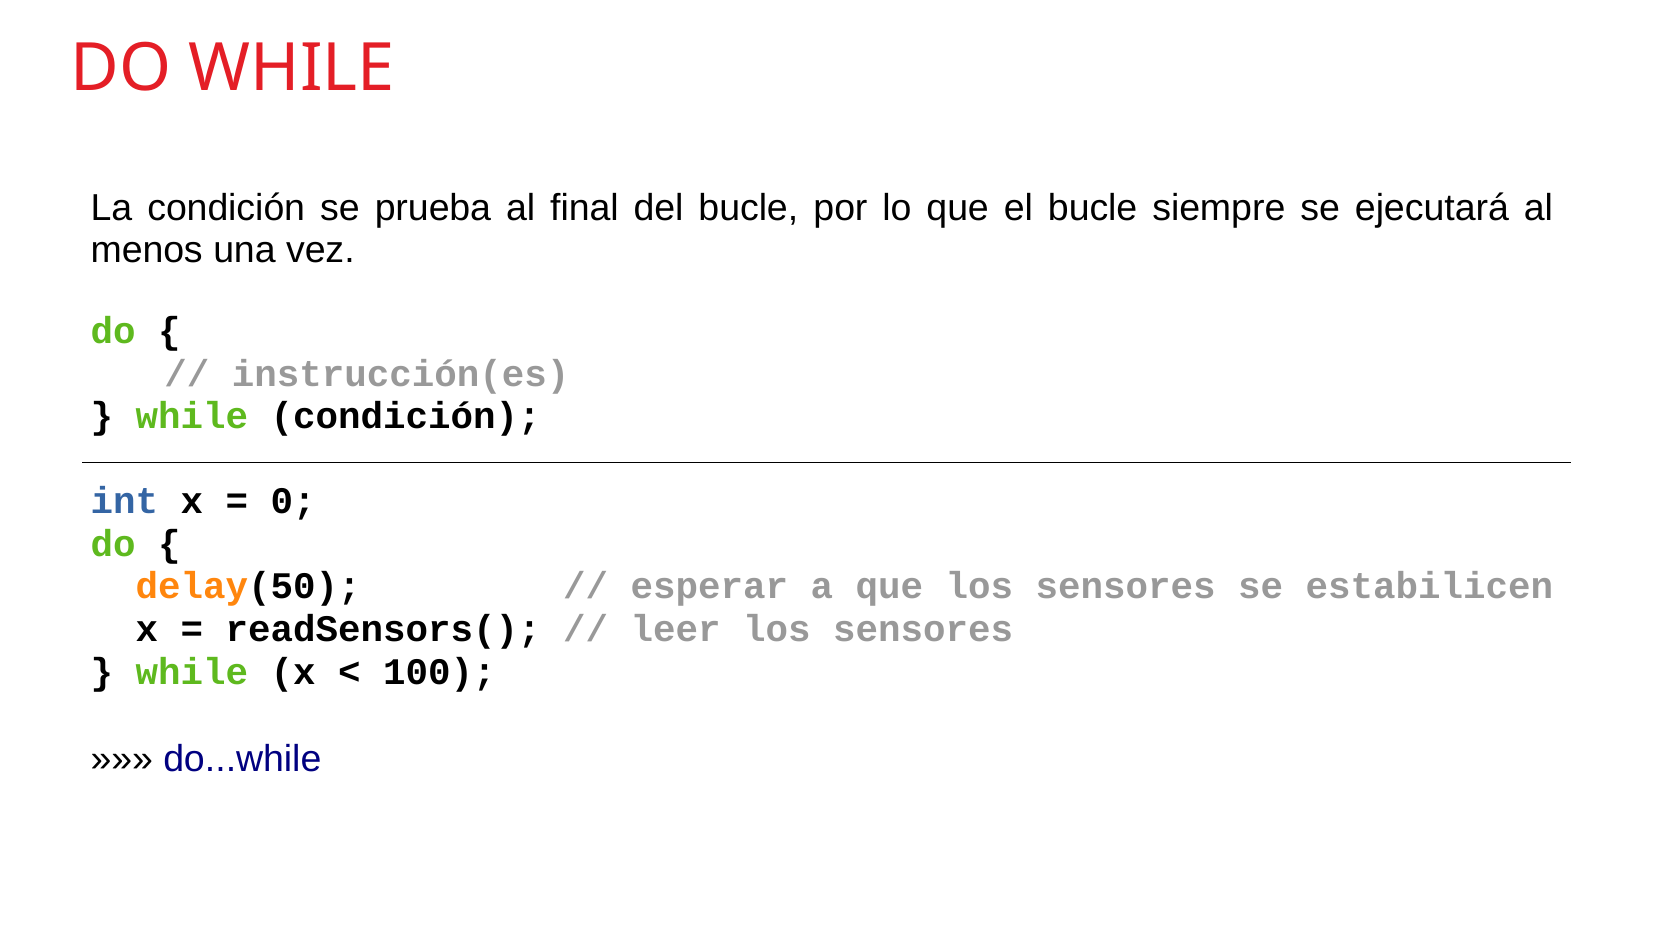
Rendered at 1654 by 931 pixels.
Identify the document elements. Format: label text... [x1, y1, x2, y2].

title DO WHILE [70, 11, 1347, 118]
text_box La condición se prueba al final del bucle, por lo que el bucle siempre se ejecutará al menos una vez. do { // instrucción(es) } while (condición); int x = 0; do { delay(50); // esperar a que los sensores se estabilicen x = readSensors(); // leer los sensores } while (x < 100); »»» do...while [75, 178, 1596, 867]
